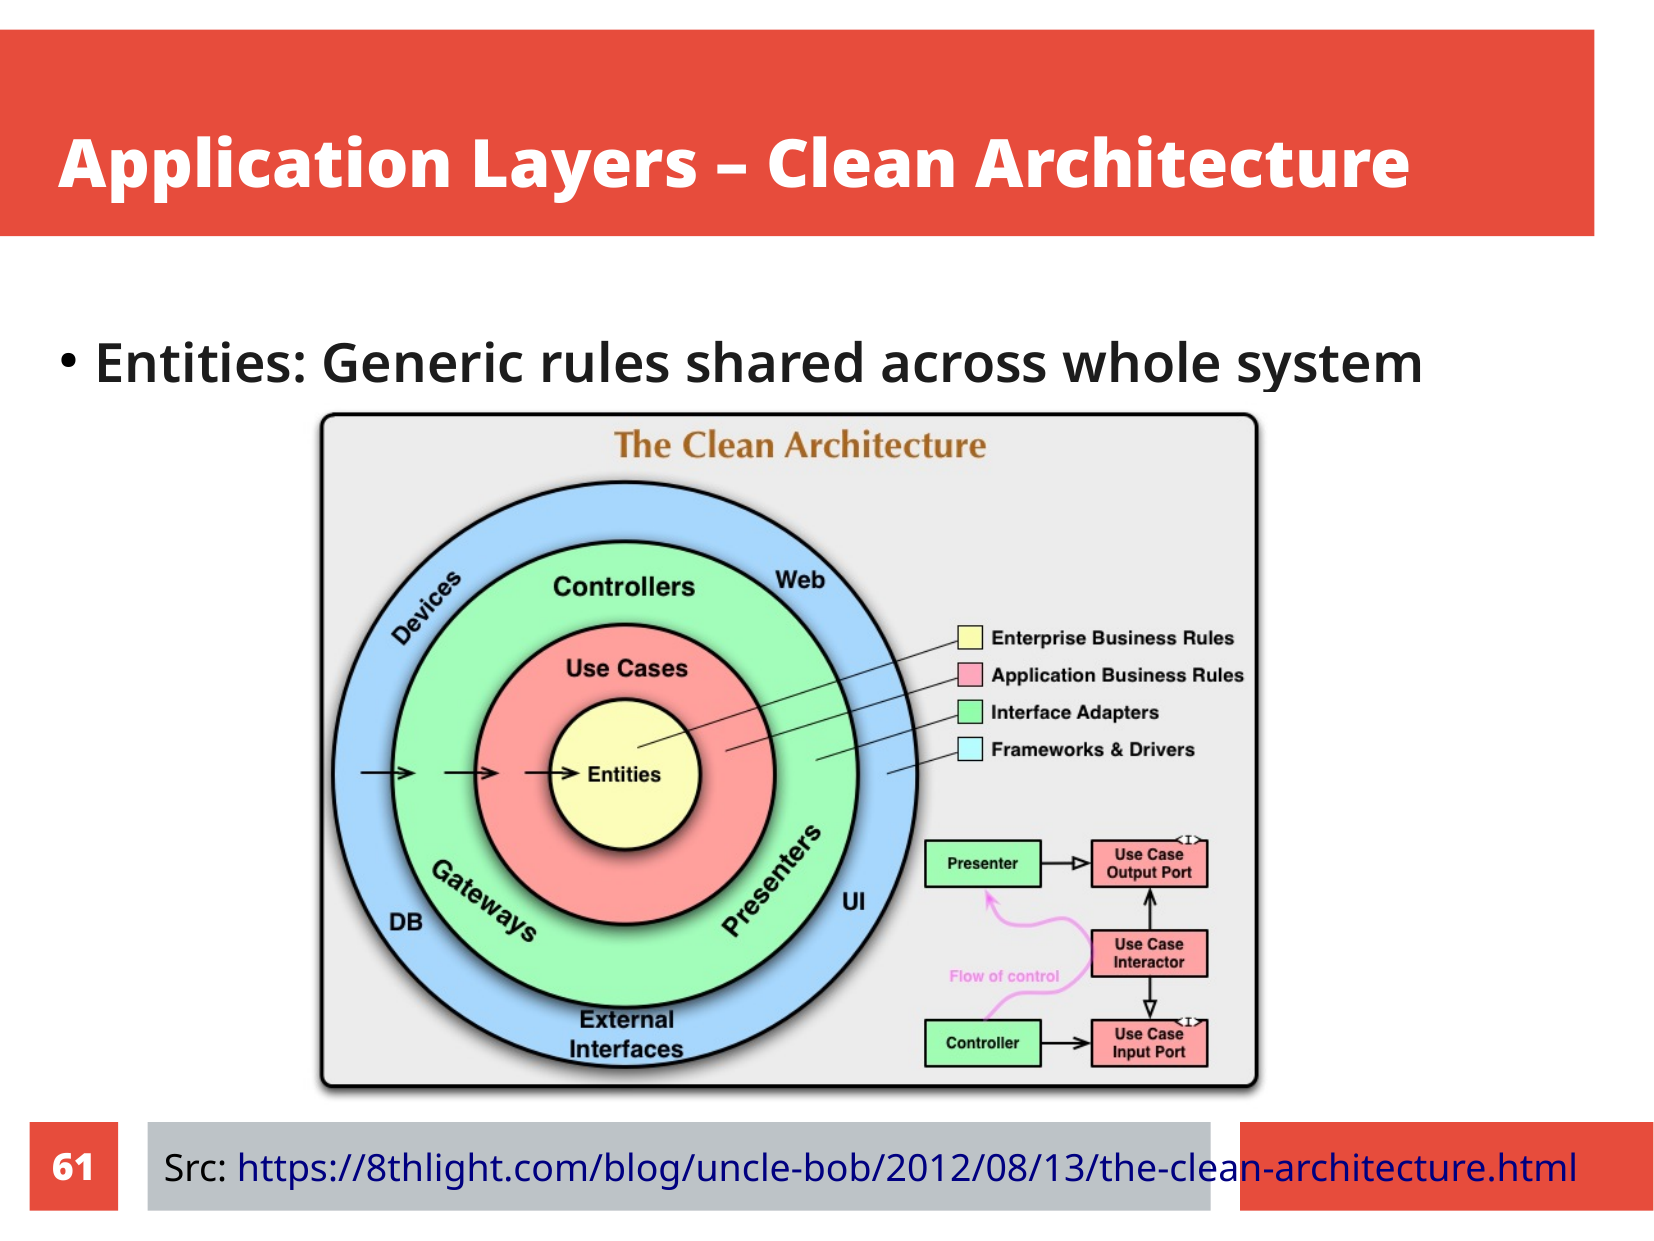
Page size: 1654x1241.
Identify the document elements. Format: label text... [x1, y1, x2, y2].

picture [294, 392, 1283, 1119]
list Entities: Generic rules shared across whole system [59, 324, 1565, 1093]
title Application Layers – Clean Architecture [59, 59, 1595, 207]
text_box Src: https://8thlight.com/blog/uncle-bob/2012/08/13/the-clean-architecture.html [149, 1134, 1644, 1197]
